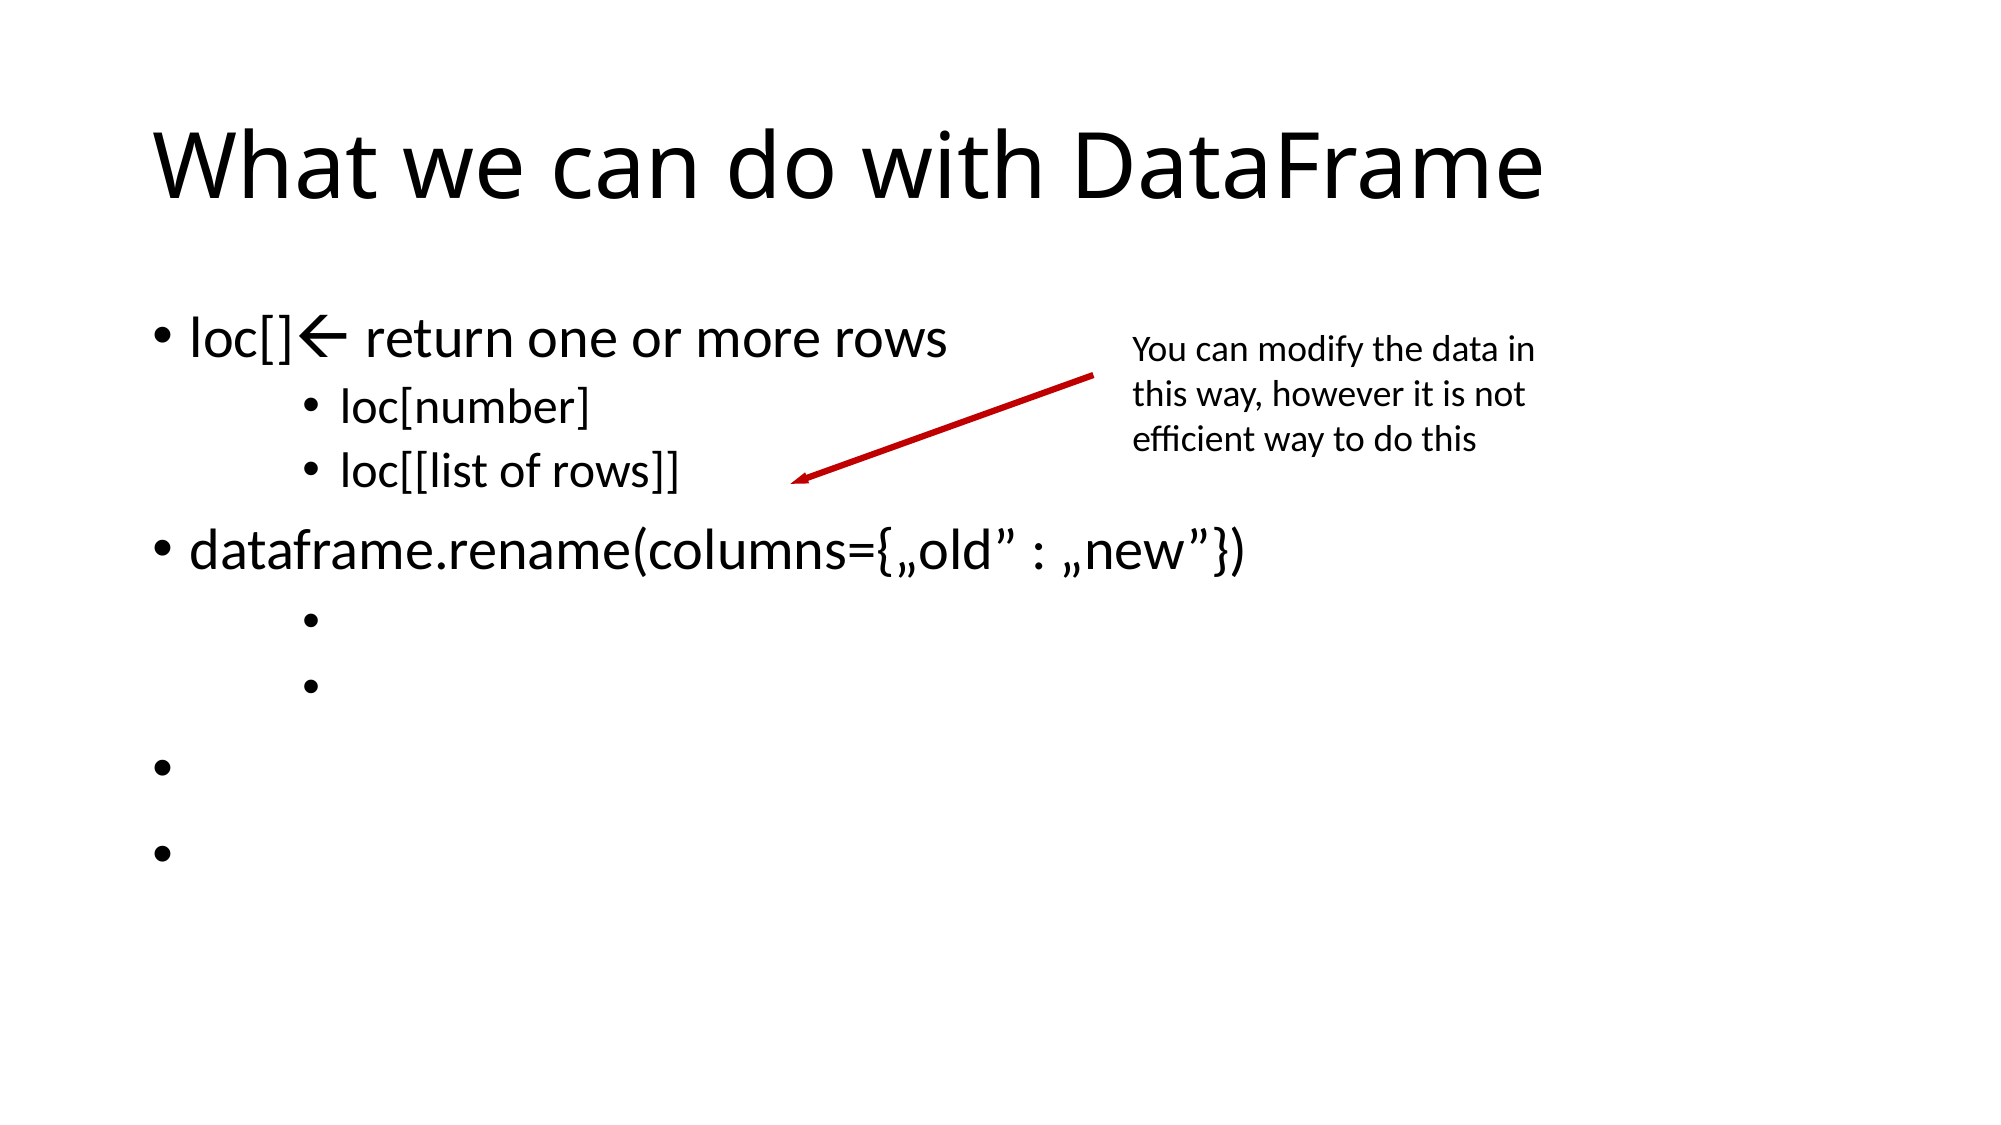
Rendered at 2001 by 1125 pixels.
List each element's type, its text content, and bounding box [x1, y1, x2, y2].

text_box You can modify the data in this way, however it is not efficient way to do this [1117, 316, 1598, 468]
title What we can do with DataFrame [137, 59, 1863, 278]
list loc[] return one or more rows loc[number] loc[[list of rows]] dataframe.rename(columns={„old” : „new”}) [137, 299, 1863, 1014]
